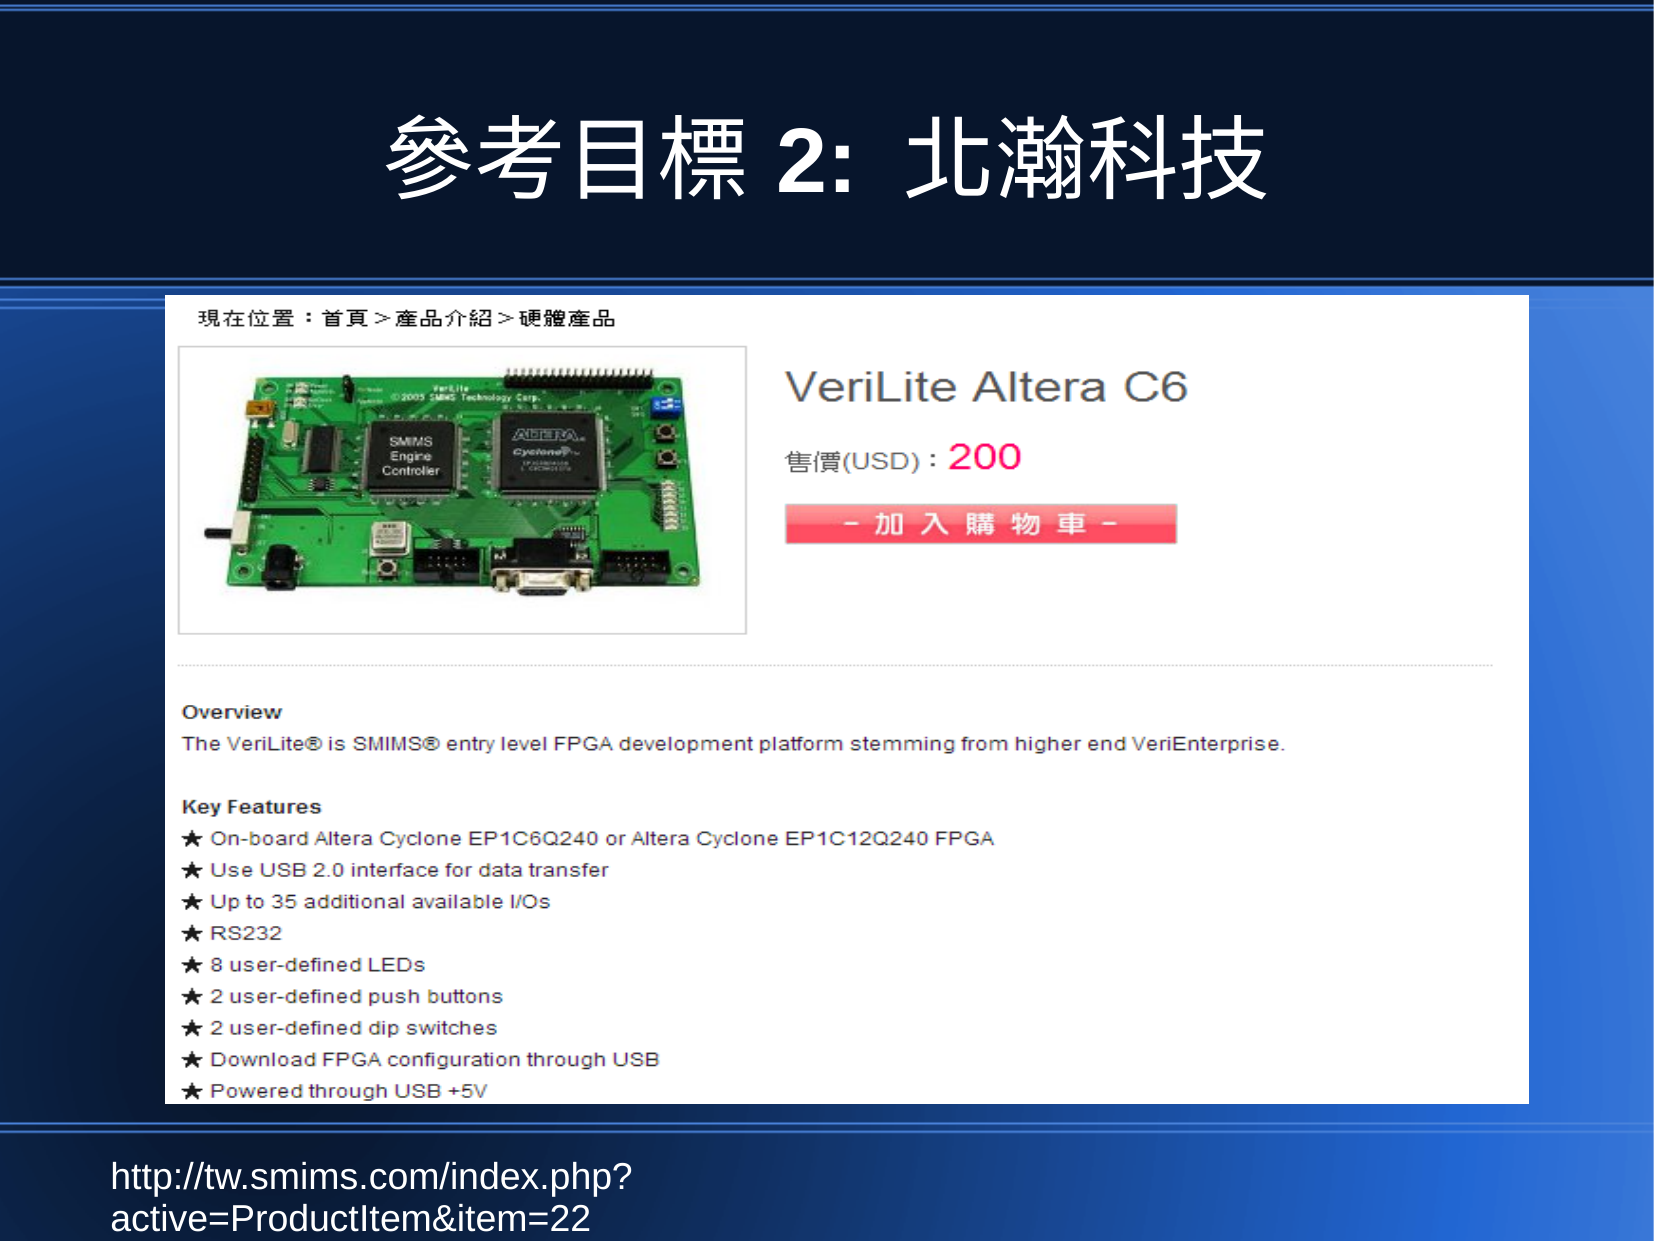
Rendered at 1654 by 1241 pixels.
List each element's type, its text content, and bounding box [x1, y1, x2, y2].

title 參考目標2: 北瀚科技 [82, 49, 1571, 257]
picture [0, 0, 1654, 1241]
text_box http://tw.smims.com/index.php?active=ProductItem&item=22 [95, 1147, 1128, 1205]
